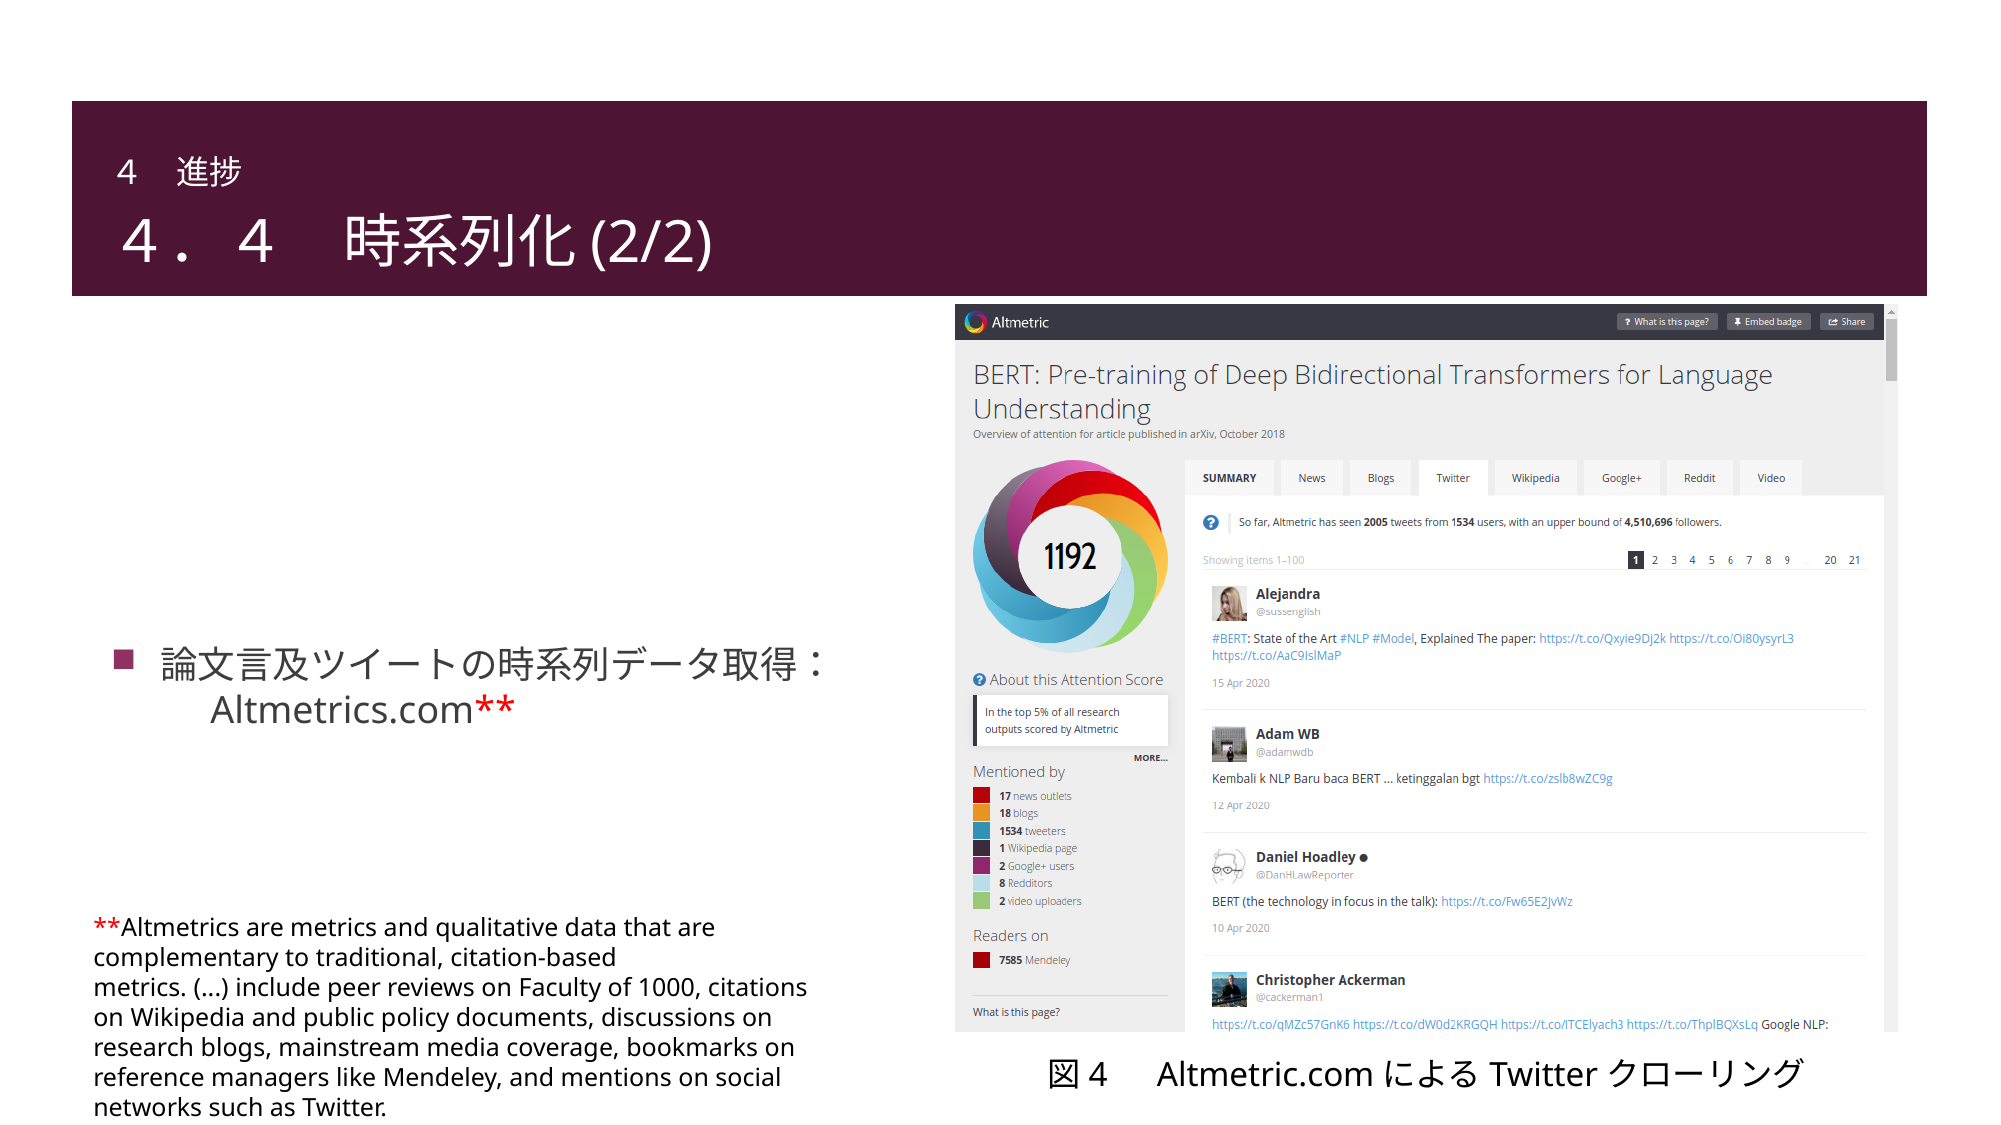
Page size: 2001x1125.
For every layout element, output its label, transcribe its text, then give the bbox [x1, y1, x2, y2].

text_box 図4 Altmetric.comによるTwitterクローリング [942, 1045, 1912, 1101]
text_box **Altmetrics are metrics and qualitative data that are complementary to traditional, citation-based metrics. (...) include peer reviews on Faculty of 1000, citations on Wikipedia and public policy documents, discussions on research blogs, mainstream media coverage, bookmarks on reference managers like Mendeley, and mentions on social networks such as Twitter. [78, 903, 836, 1101]
picture [955, 304, 1898, 1032]
list 論文言及ツイートの時系列データ取得：Altmetrics.com** [95, 310, 1058, 1063]
text_box ４ 進捗 [95, 114, 1905, 199]
title ４．４ 時系列化(2/2) [95, 199, 1905, 282]
